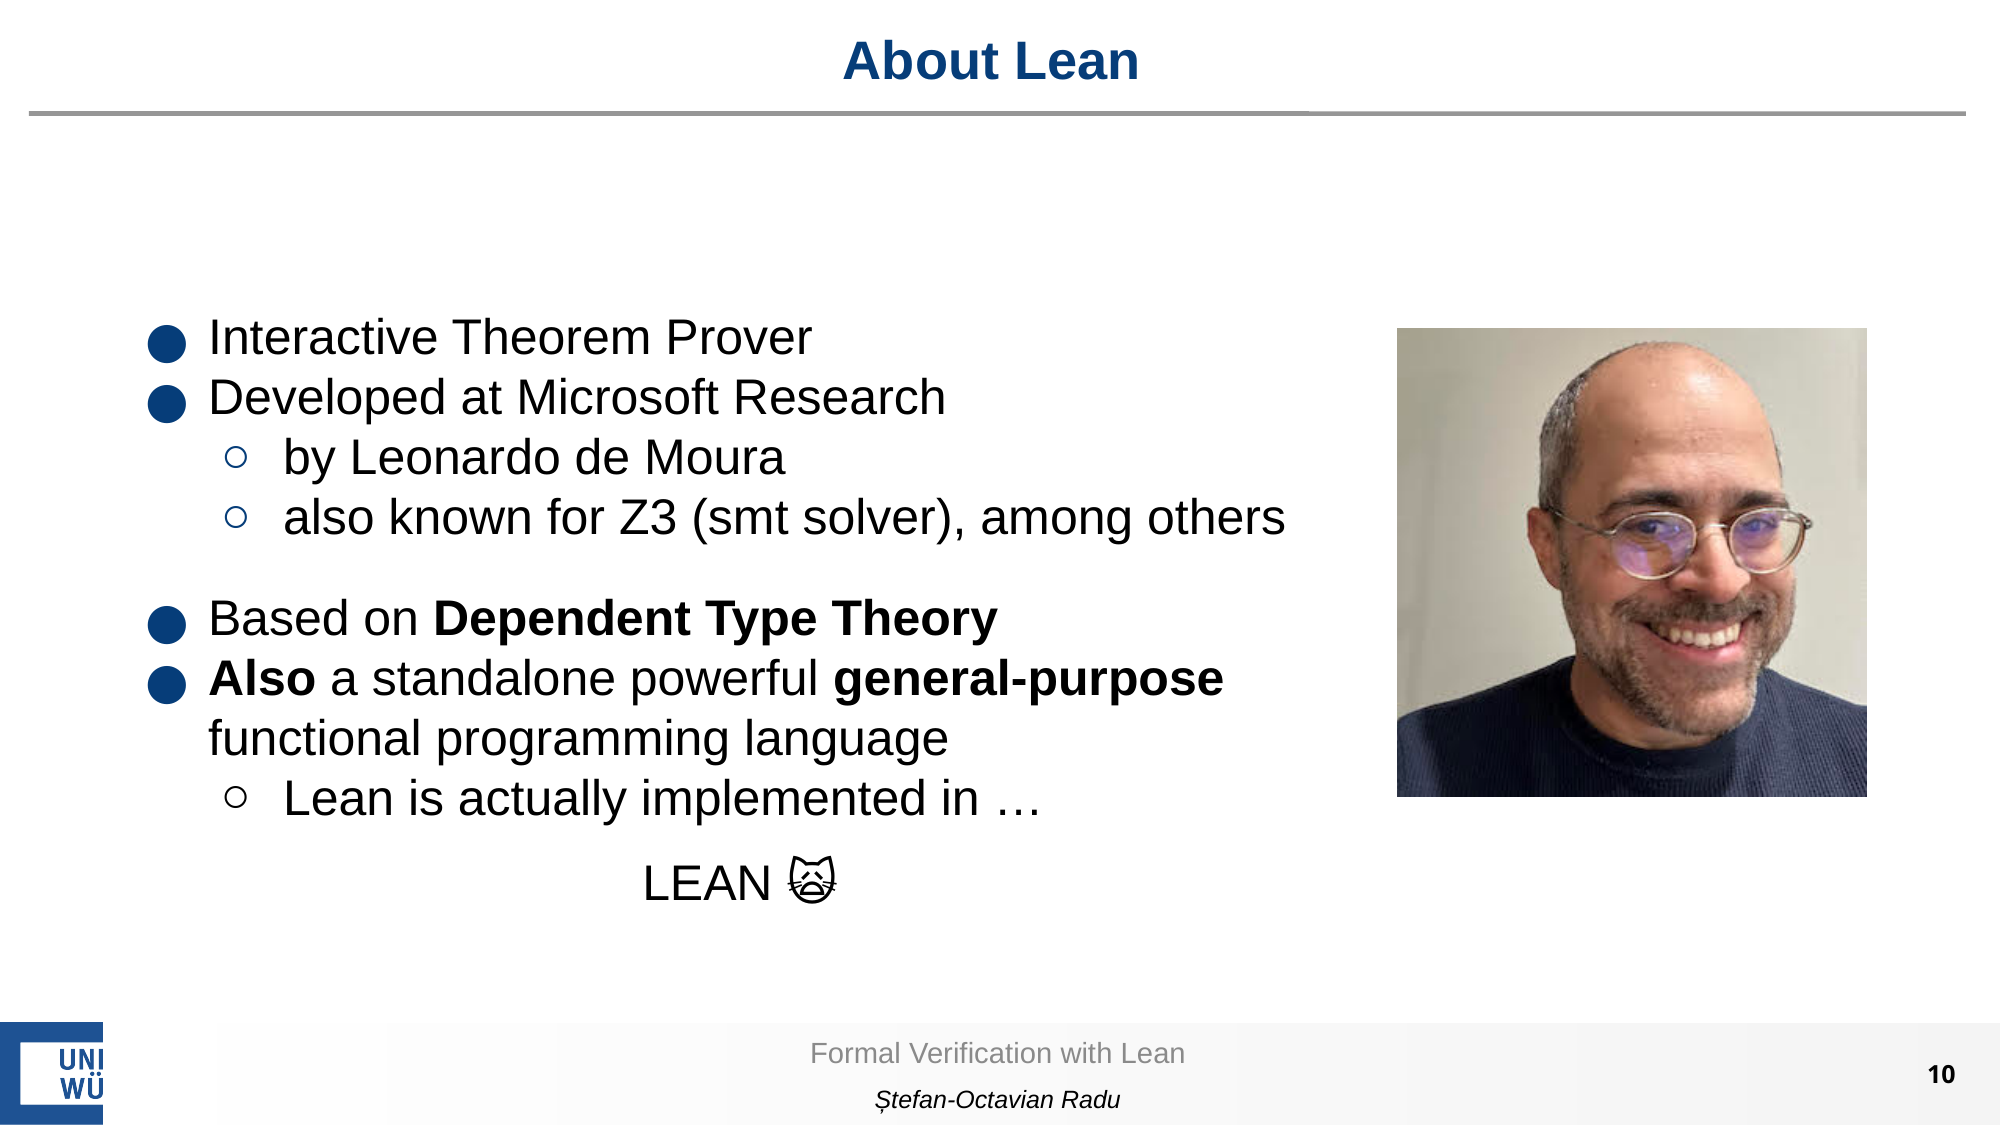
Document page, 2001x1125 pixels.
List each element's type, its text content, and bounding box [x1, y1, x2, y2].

picture [1397, 328, 1867, 797]
title About Lean [118, 4, 1867, 111]
picture [0, 1022, 103, 1125]
text_box Based on Dependent Type Theory Also a standalone powerful general-purpose functional programming language Lean is actually implemented in … LEAN 🙀 [118, 570, 1363, 926]
list Interactive Theorem Prover Developed at Microsoft Research by Leonardo de Moura also known for Z3 (smt solver), among others [118, 222, 1363, 551]
